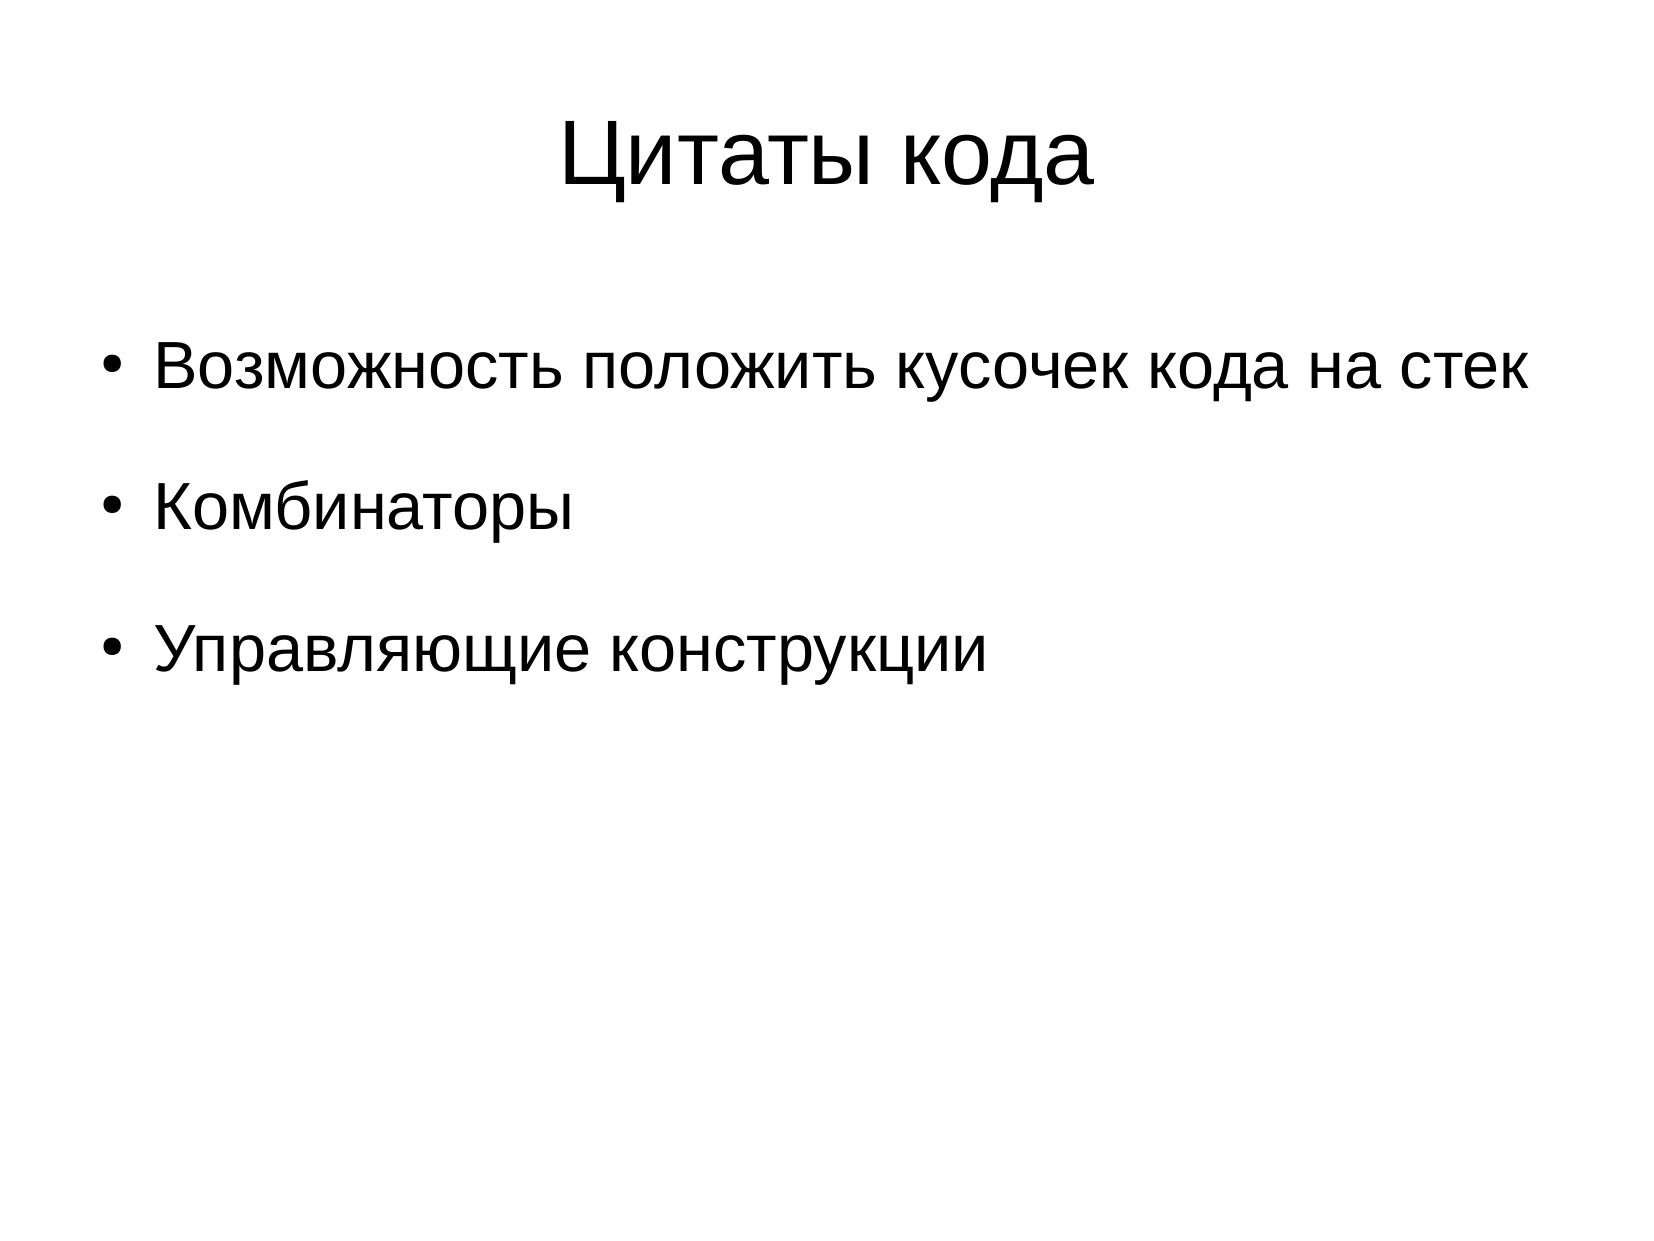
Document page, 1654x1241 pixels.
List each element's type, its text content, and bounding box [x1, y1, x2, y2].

list Возможность положить кусочек кода на стек Комбинаторы Управляющие конструкции [82, 290, 1538, 1010]
title Цитаты кода [82, 49, 1571, 257]
